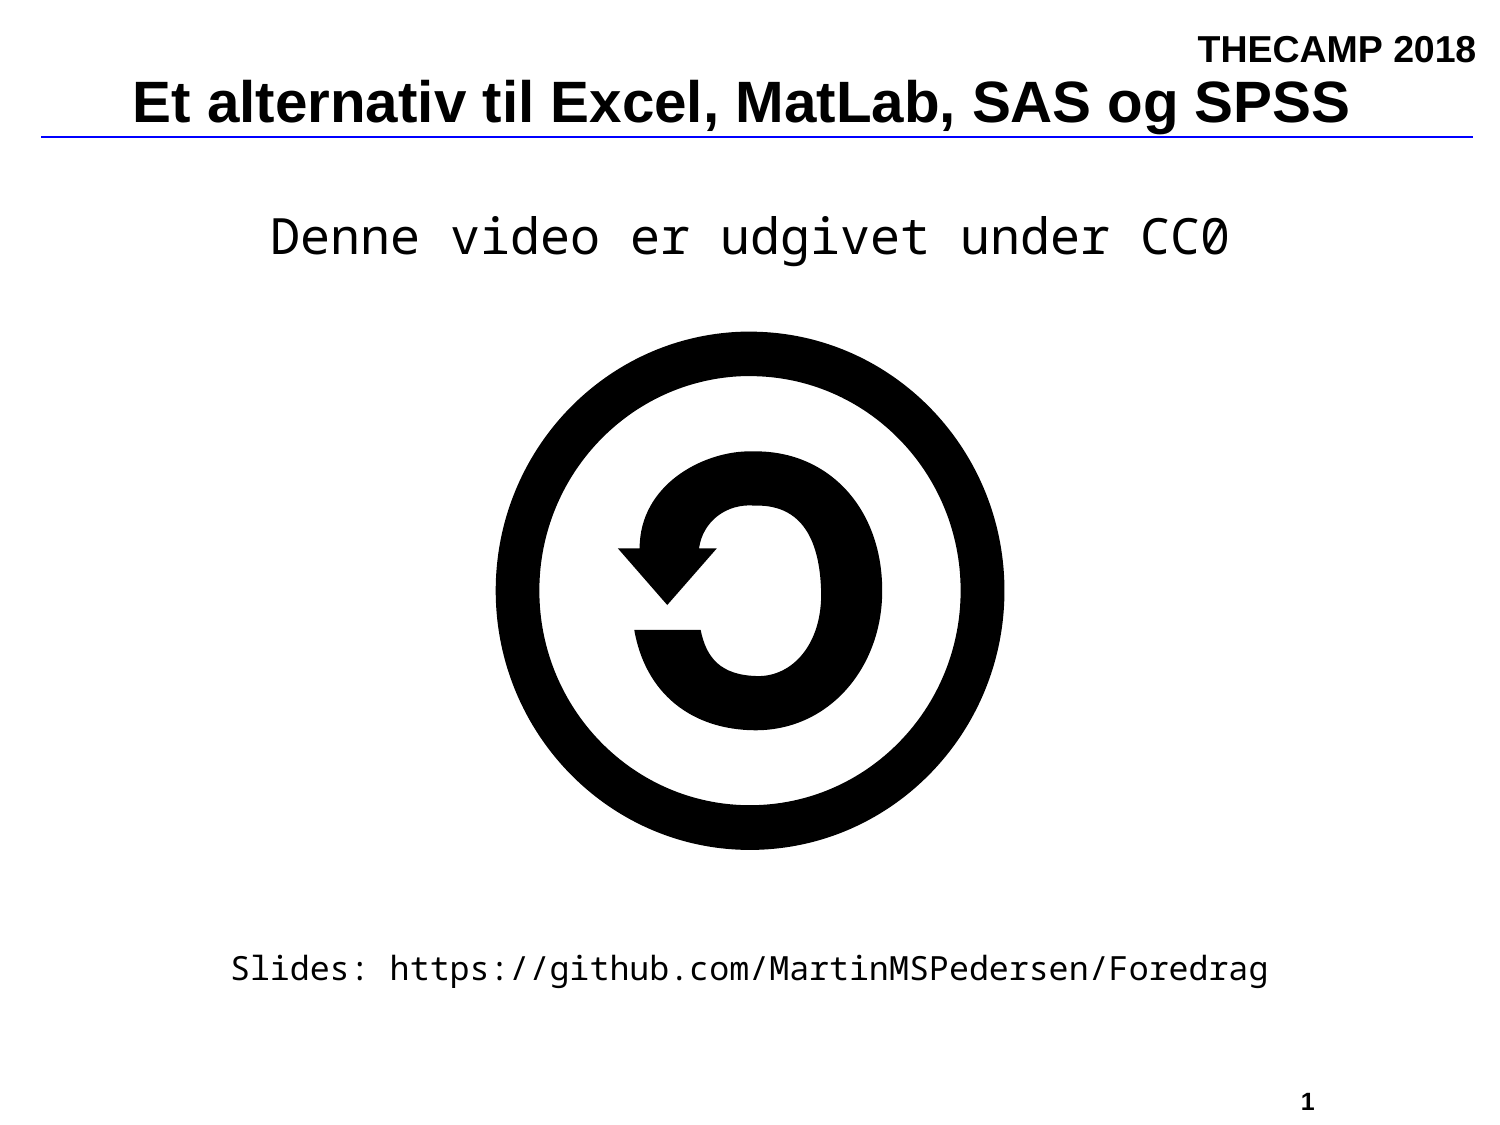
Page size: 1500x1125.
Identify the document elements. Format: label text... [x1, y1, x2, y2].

text_box Denne video er udgivet under CC0 [269, 200, 1231, 260]
text_box [495, 331, 1005, 850]
text_box Et alternativ til Excel, MatLab, SAS og SPSS [132, 69, 1368, 136]
text_box Slides: https://github.com/MartinMSPedersen/Foredrag [229, 945, 1271, 1004]
